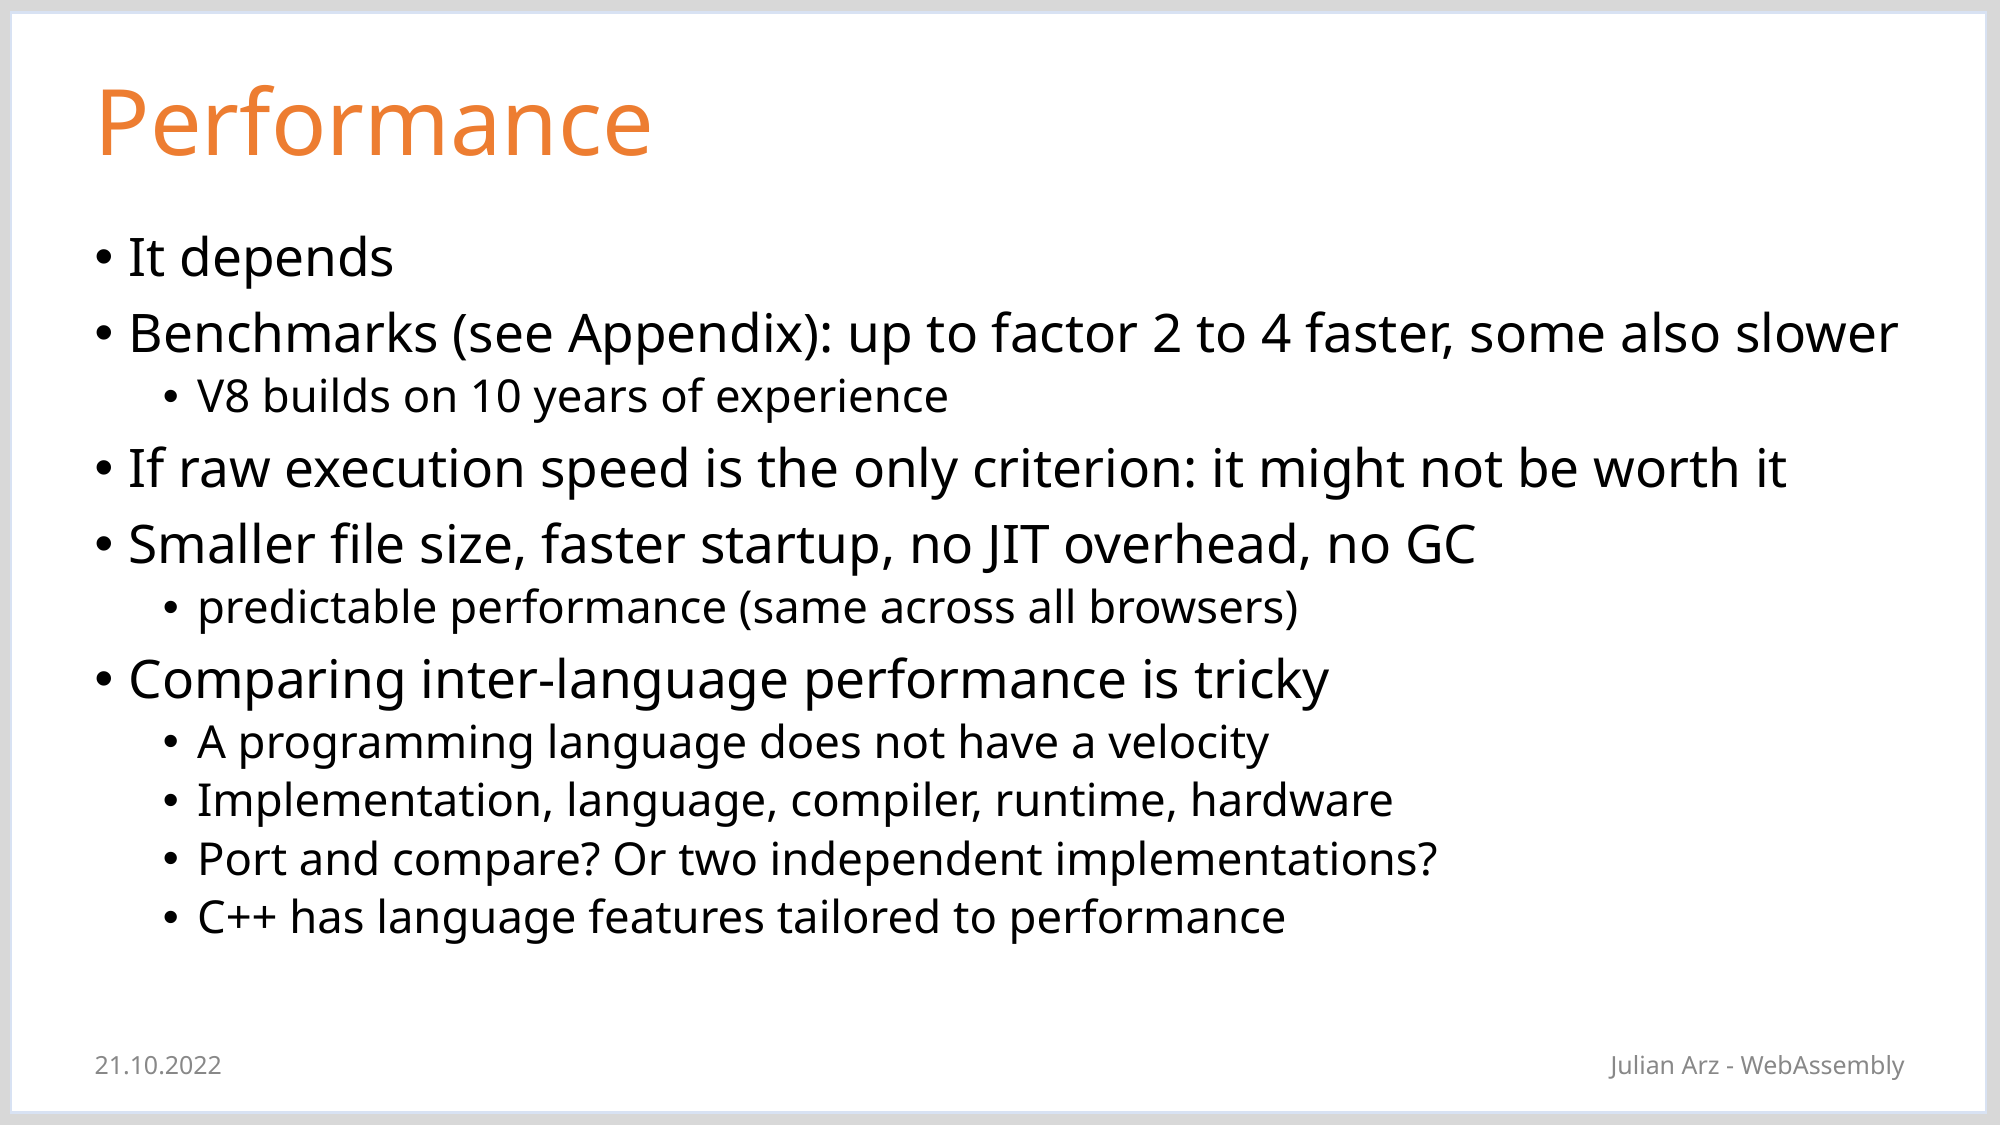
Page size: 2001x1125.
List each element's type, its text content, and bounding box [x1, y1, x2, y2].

footer Julian Arz - WebAssembly [546, 1035, 1921, 1096]
slide_number 21.10.2022 [79, 1035, 530, 1096]
list It depends Benchmarks (see Appendix): up to factor 2 to 4 faster, some also slower V8 builds on 10 years of experience If raw execution speed is the only criterion: it might not be worth it Smaller file size, faster startup, no JIT overhead, no GC predictable performance (same across all browsers) Comparing inter-language performance is tricky A programming language does not have a velocity Implementation, language, compiler, runtime, hardware Port and compare? Or two independent implementations? C++ has language features tailored to performance [79, 223, 1921, 1014]
title Performance [79, 59, 1921, 191]
